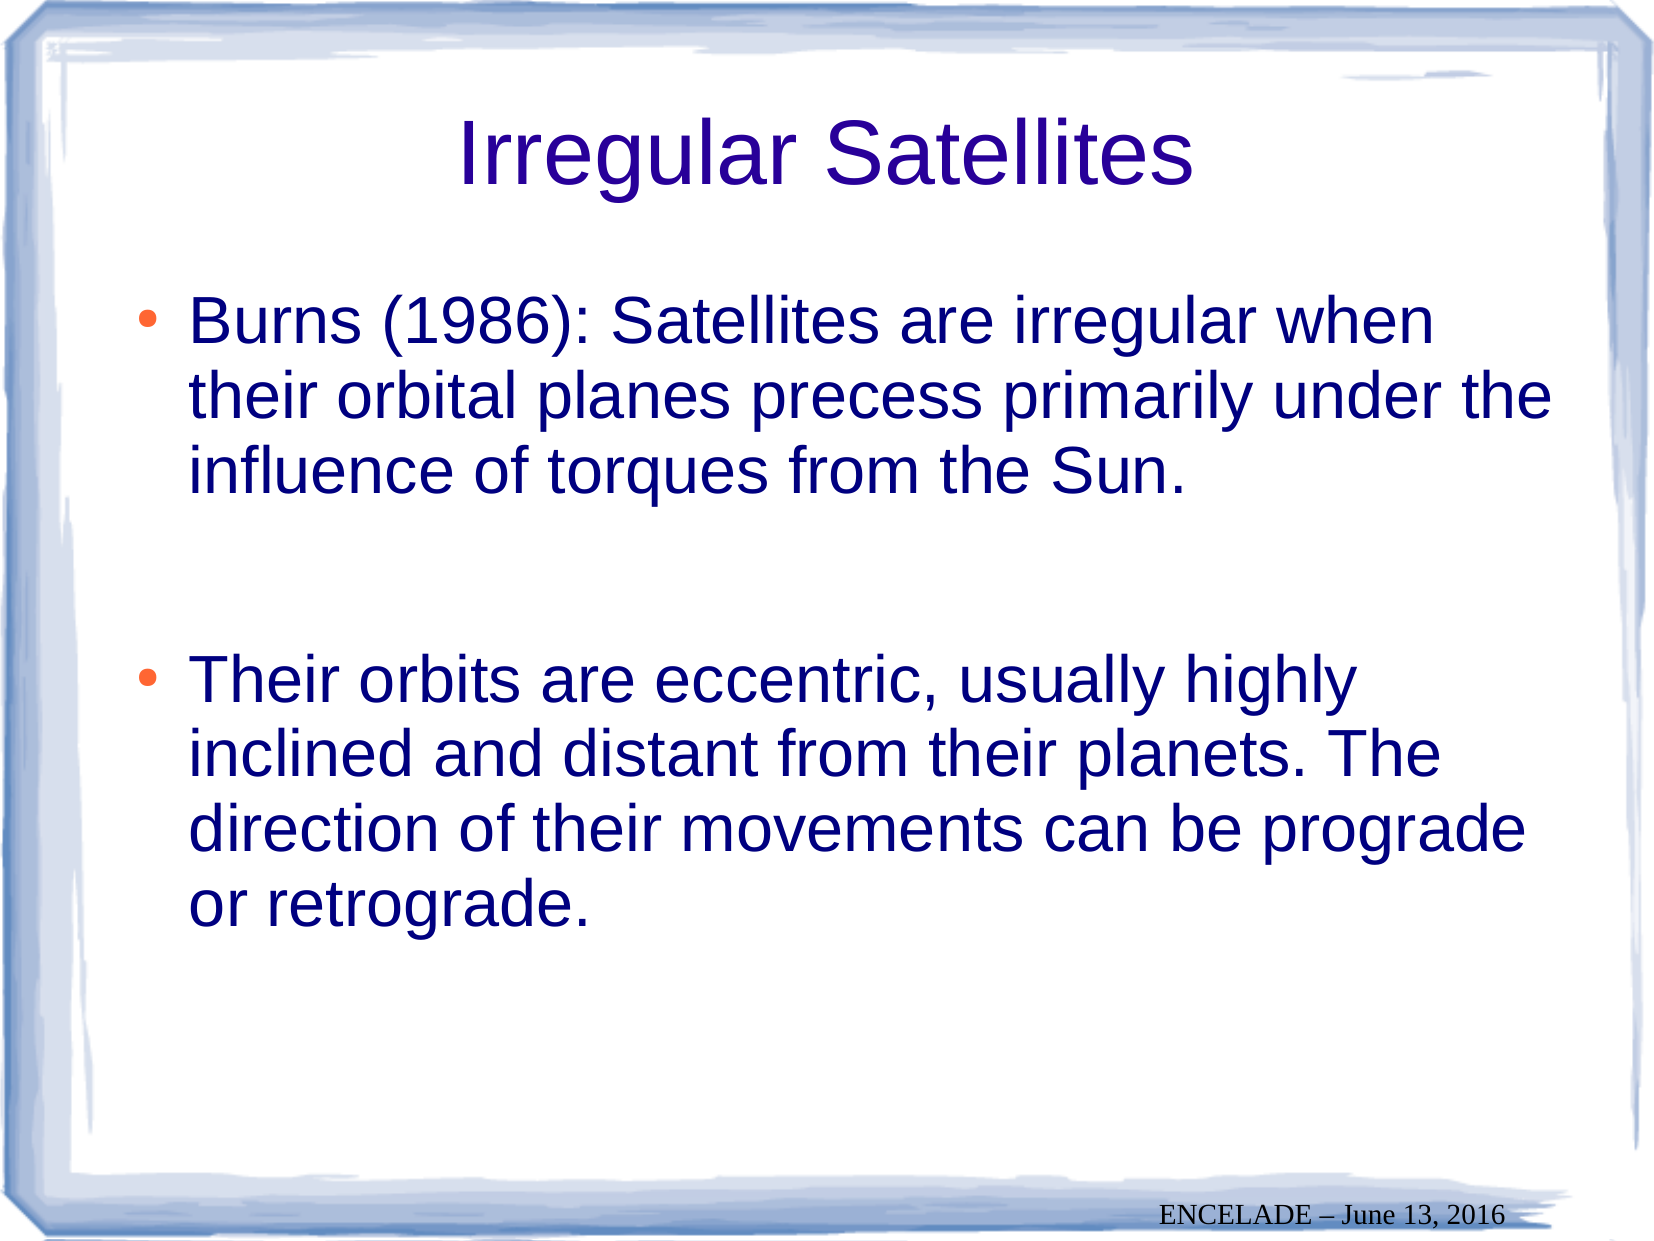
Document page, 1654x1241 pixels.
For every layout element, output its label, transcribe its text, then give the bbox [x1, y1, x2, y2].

list Burns (1986): Satellites are irregular when their orbital planes precess primarily under the influence of torques from the Sun. Their orbits are eccentric, usually highly inclined and distant from their planets. The direction of their movements can be prograde or retrograde. [118, 283, 1571, 941]
title Irregular Satellites [82, 49, 1571, 257]
picture [0, 0, 1654, 1241]
